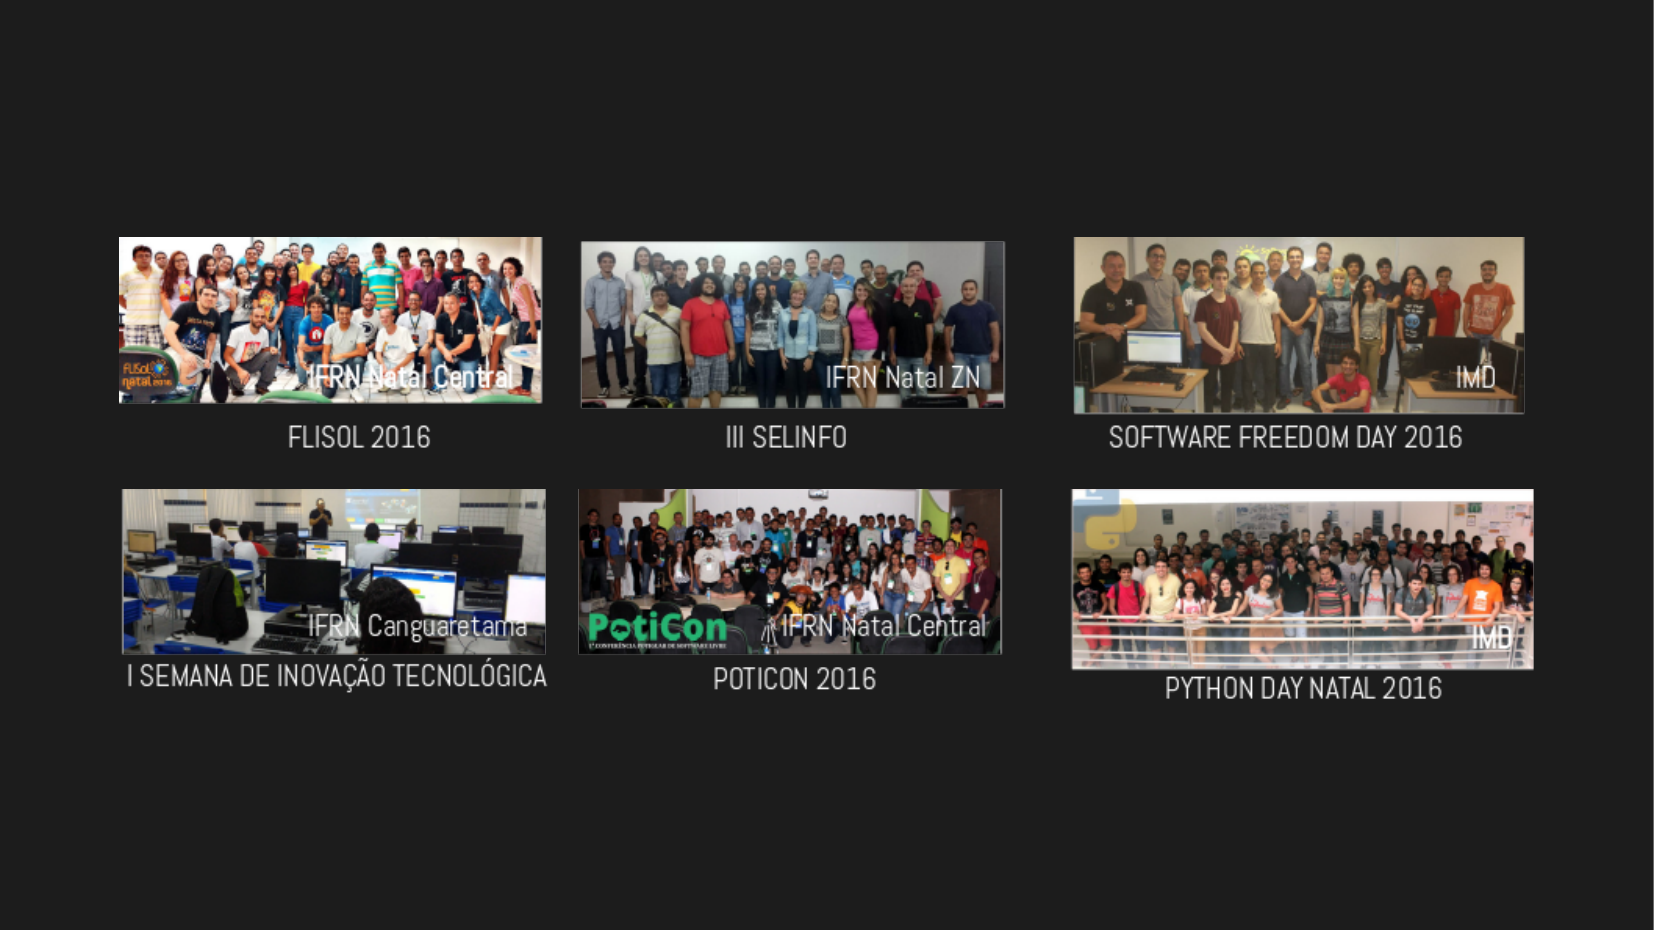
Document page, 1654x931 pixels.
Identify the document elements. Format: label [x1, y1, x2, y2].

picture [105, 489, 1548, 713]
picture [119, 237, 1534, 462]
